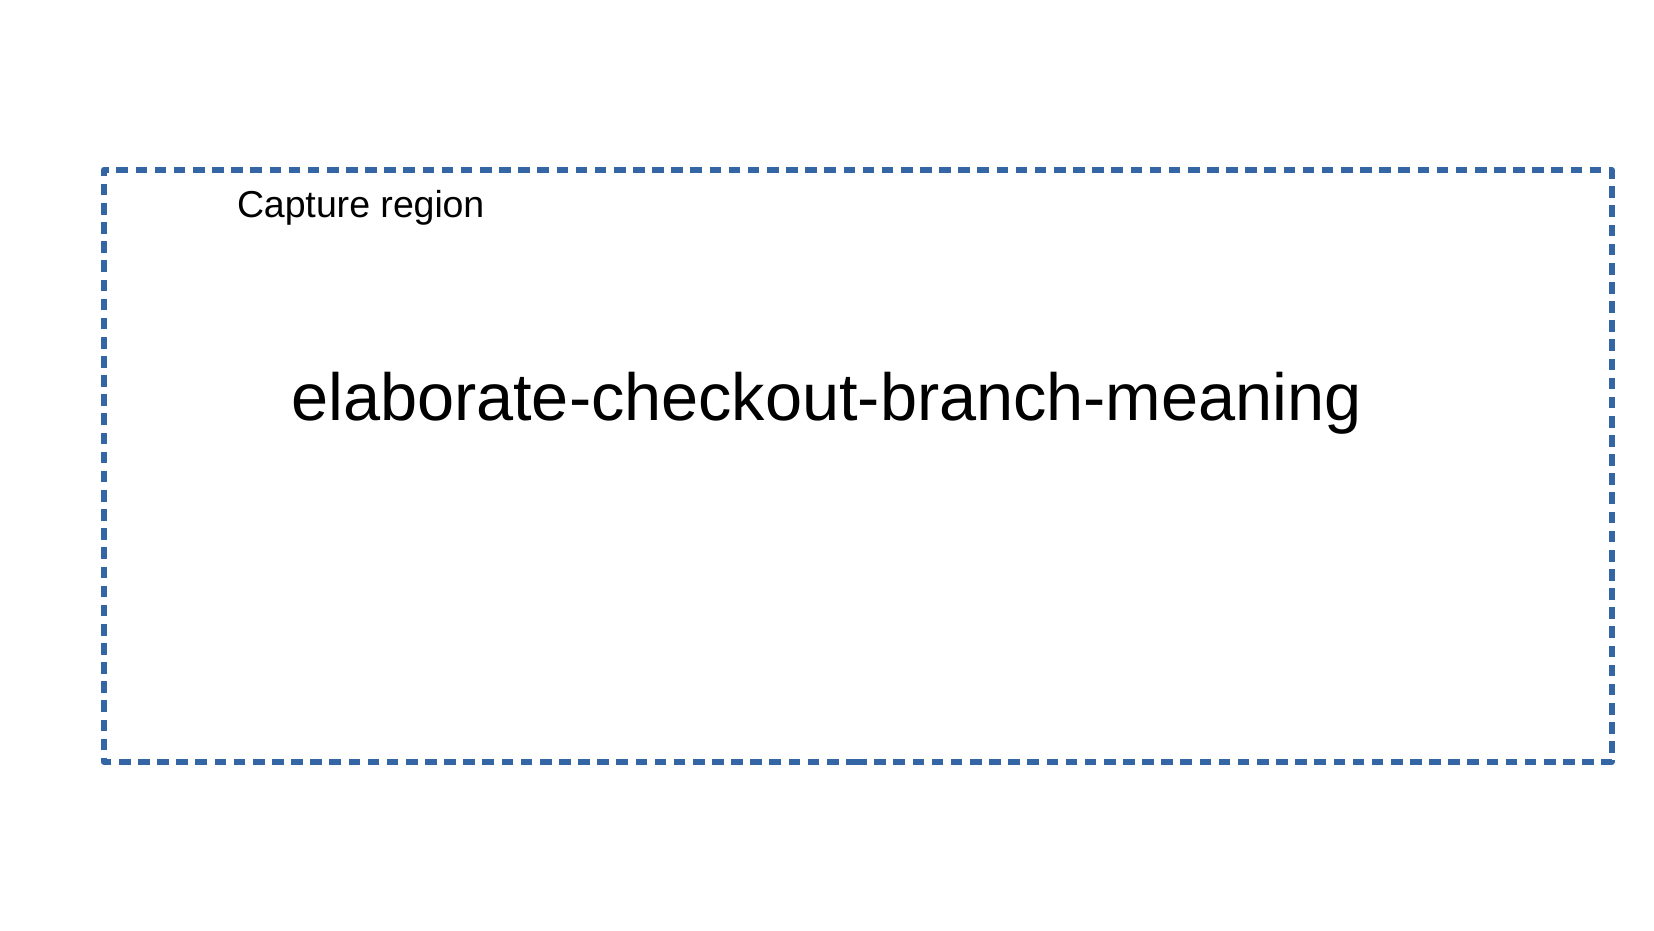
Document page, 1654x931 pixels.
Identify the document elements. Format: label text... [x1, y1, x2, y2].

text_box Capture region [222, 175, 500, 233]
subtitle elaborate-checkout-branch-meaning [82, 37, 1571, 757]
